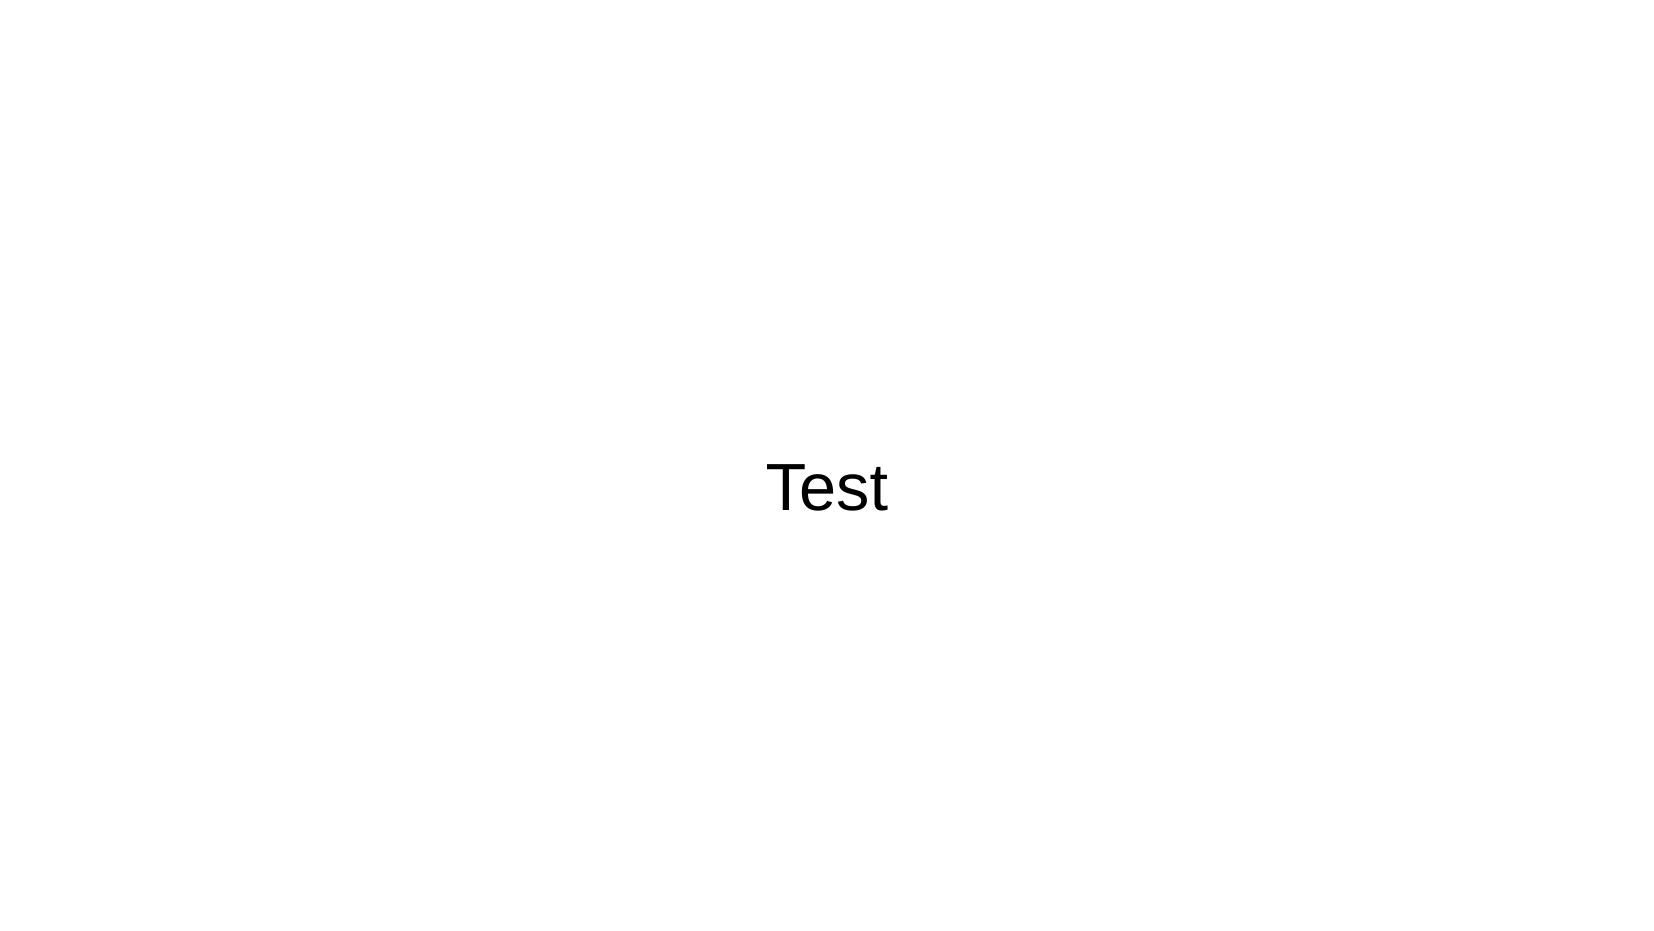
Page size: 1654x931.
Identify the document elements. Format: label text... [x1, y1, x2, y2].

subtitle Test [82, 217, 1571, 758]
